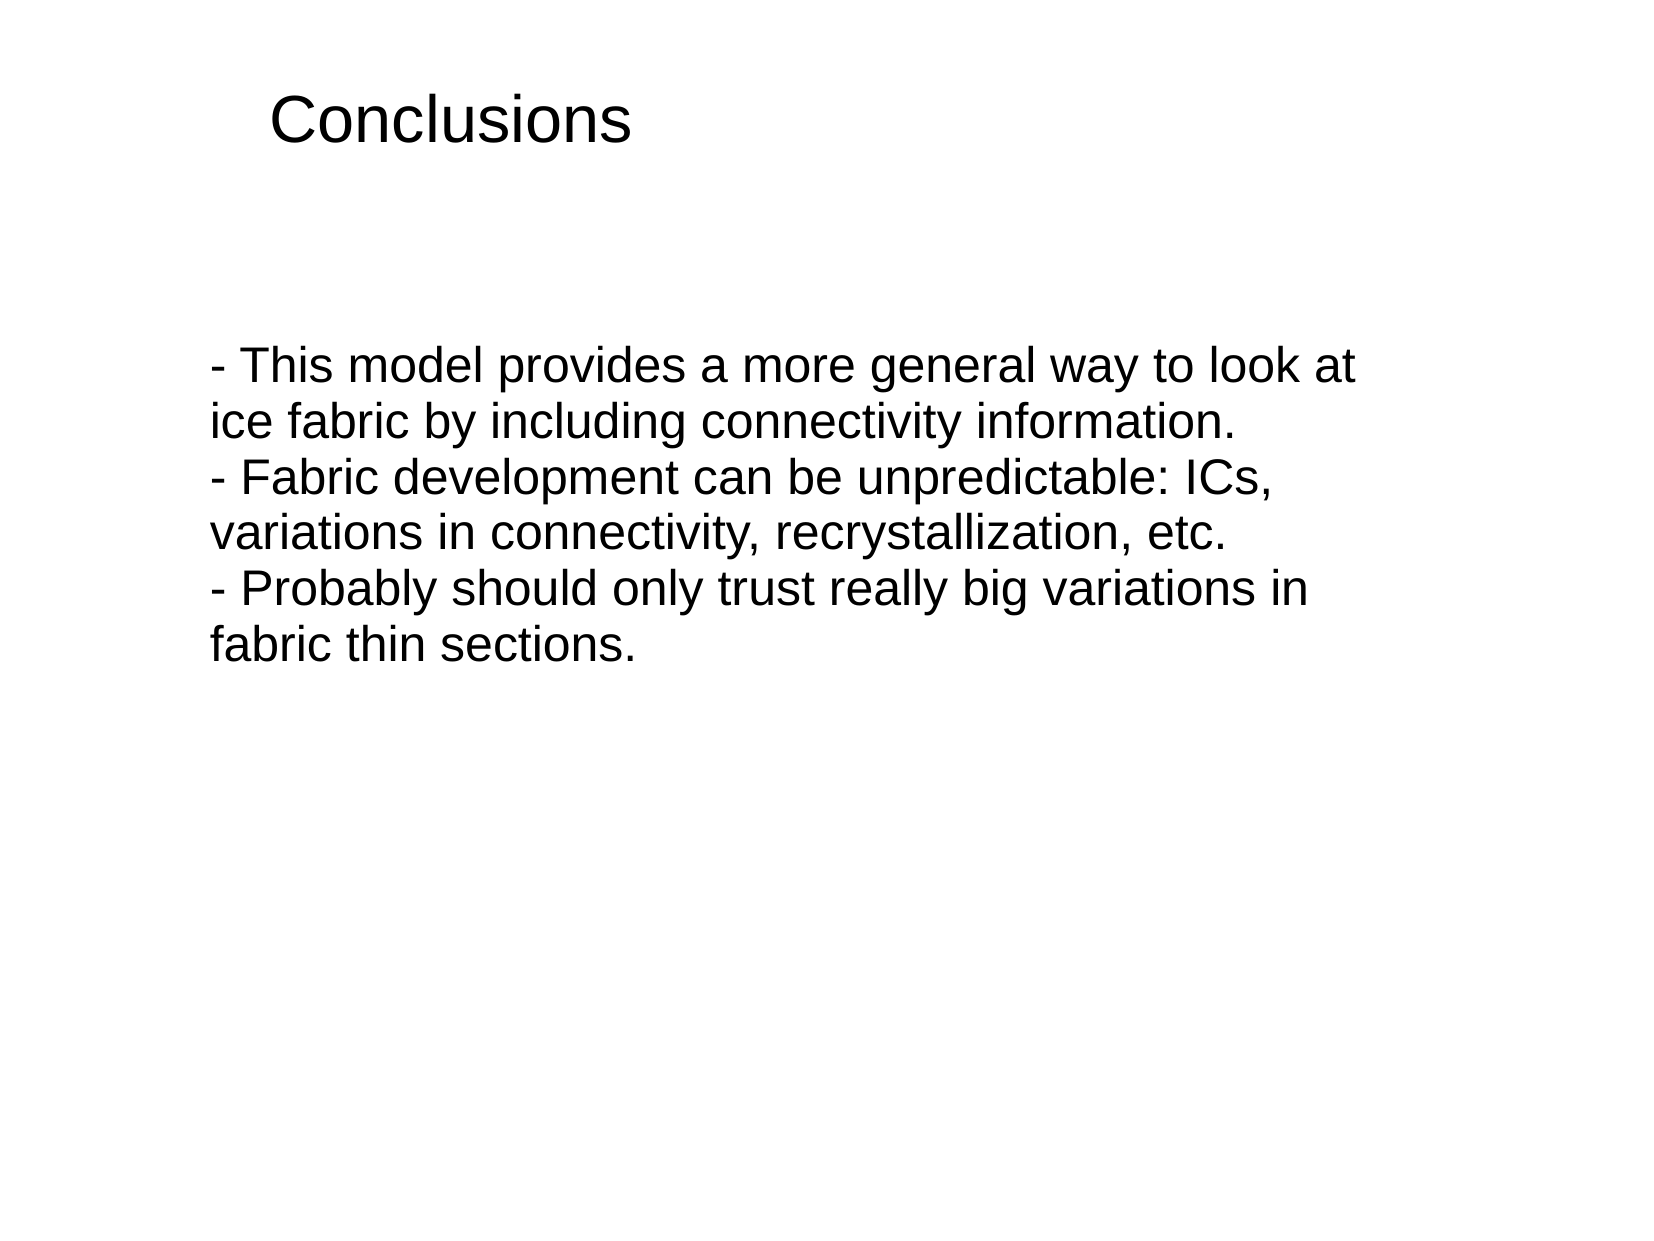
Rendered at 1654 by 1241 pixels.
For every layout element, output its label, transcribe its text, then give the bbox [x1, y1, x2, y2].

text_box - This model provides a more general way to look at ice fabric by including connectivity information. - Fabric development can be unpredictable: ICs, variations in connectivity, recrystallization, etc. - Probably should only trust really big variations in fabric thin sections. [195, 330, 1411, 680]
text_box Conclusions [255, 75, 650, 165]
